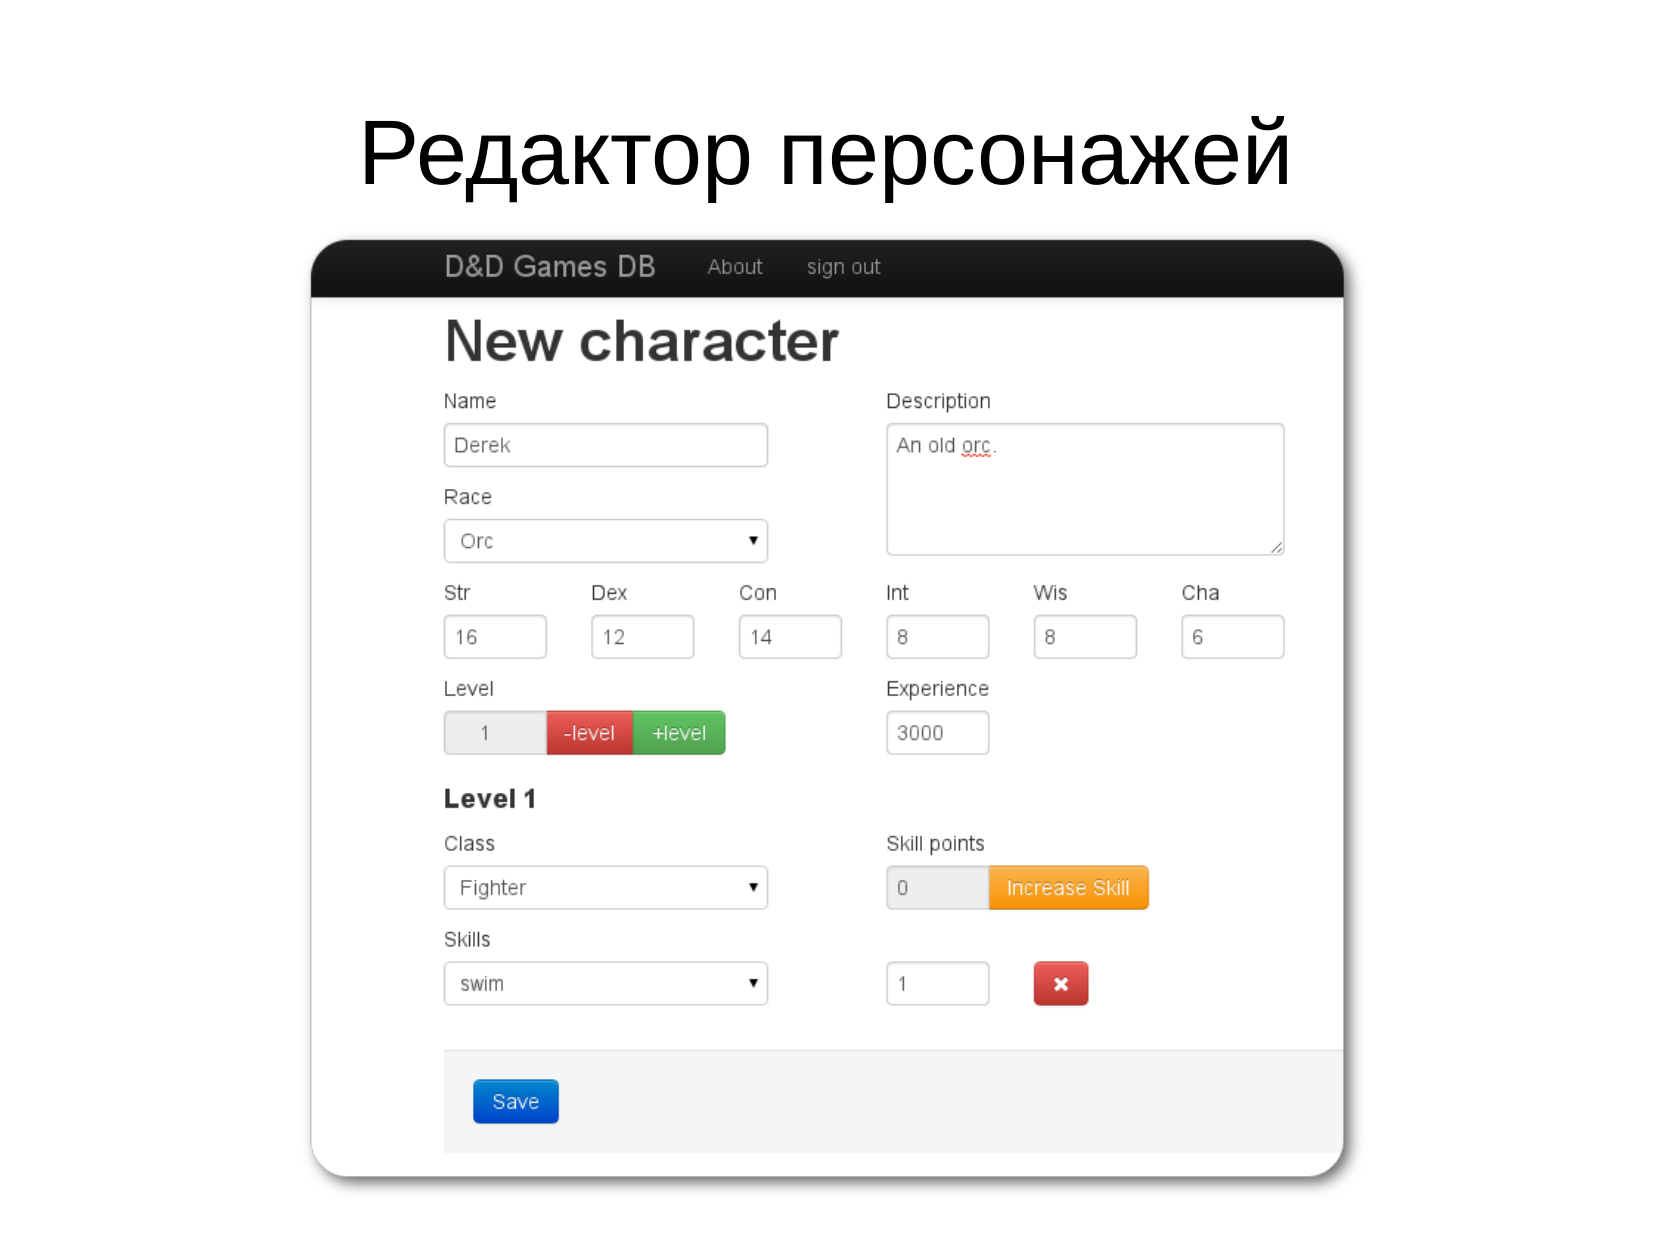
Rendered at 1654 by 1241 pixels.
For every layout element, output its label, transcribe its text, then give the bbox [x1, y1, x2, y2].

title Редактор персонажей [82, 49, 1571, 257]
picture [295, 224, 1372, 1205]
